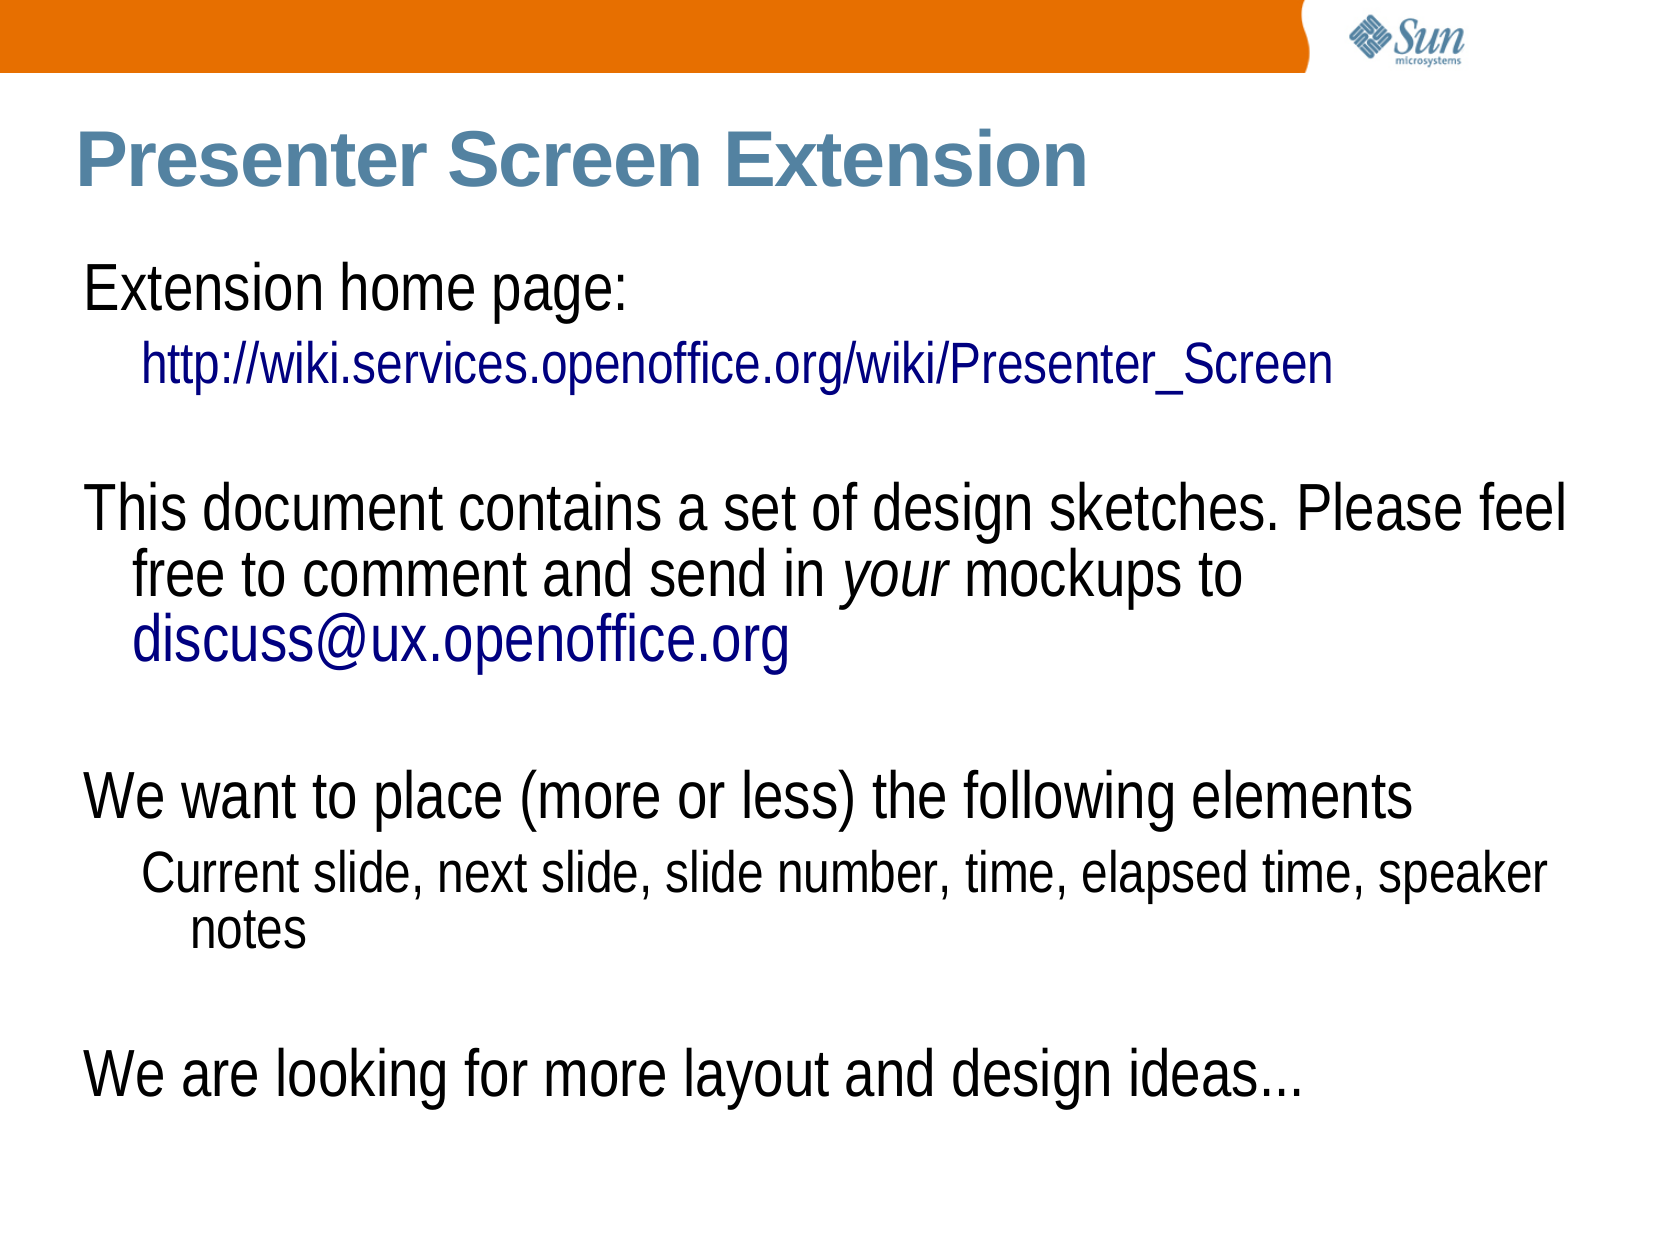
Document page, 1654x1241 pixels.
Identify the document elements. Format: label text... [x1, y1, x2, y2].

picture [0, 0, 1500, 73]
title Presenter Screen Extension [75, 123, 1437, 227]
list Extension home page: http://wiki.services.openoffice.org/wiki/Presenter_Screen This document contains a set of design sketches. Please feel free to comment and send in your mockups to discuss@ux.openoffice.org We want to place (more or less) the following elements Current slide, next slide, slide number, time, elapsed time, speaker notes We are looking for more layout and design ideas... [64, 258, 1595, 1111]
